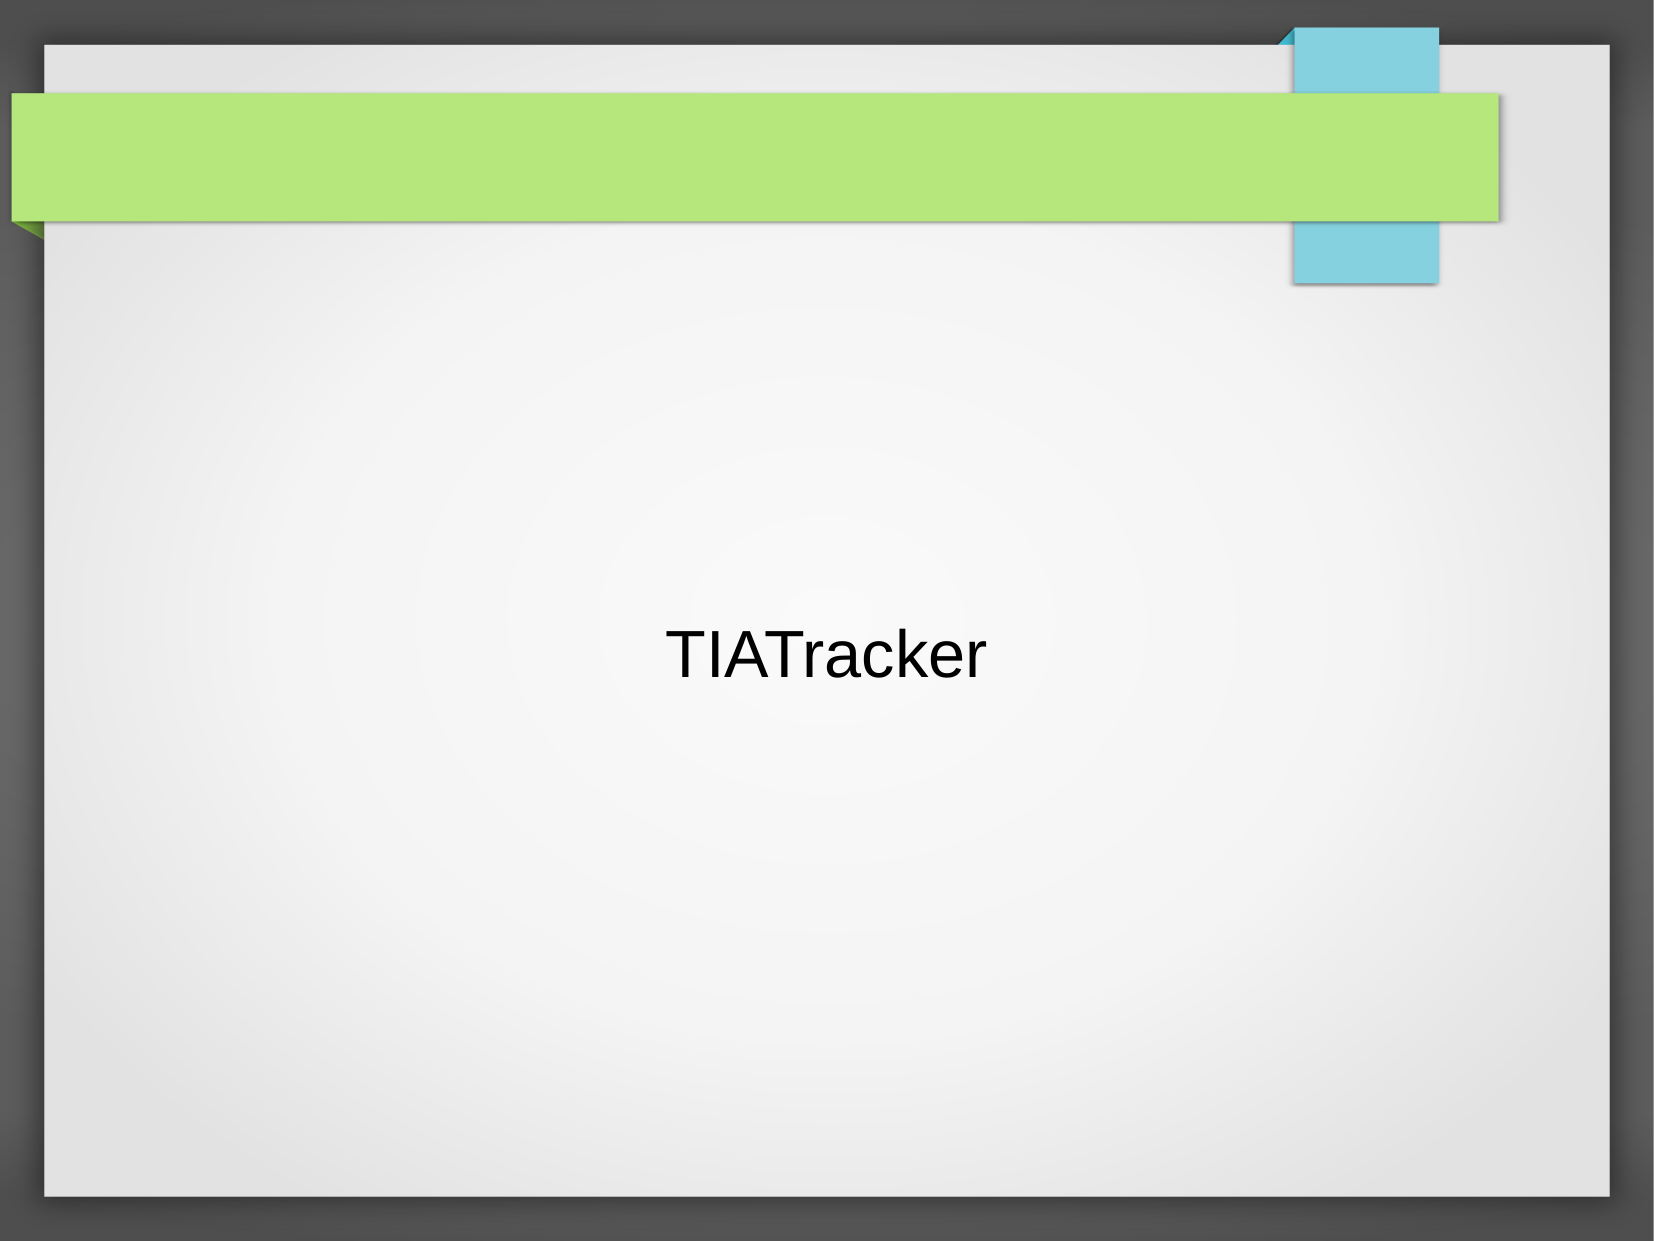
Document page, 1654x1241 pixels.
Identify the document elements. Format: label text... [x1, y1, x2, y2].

picture [0, 0, 1654, 1241]
subtitle TIATracker [82, 295, 1571, 1015]
